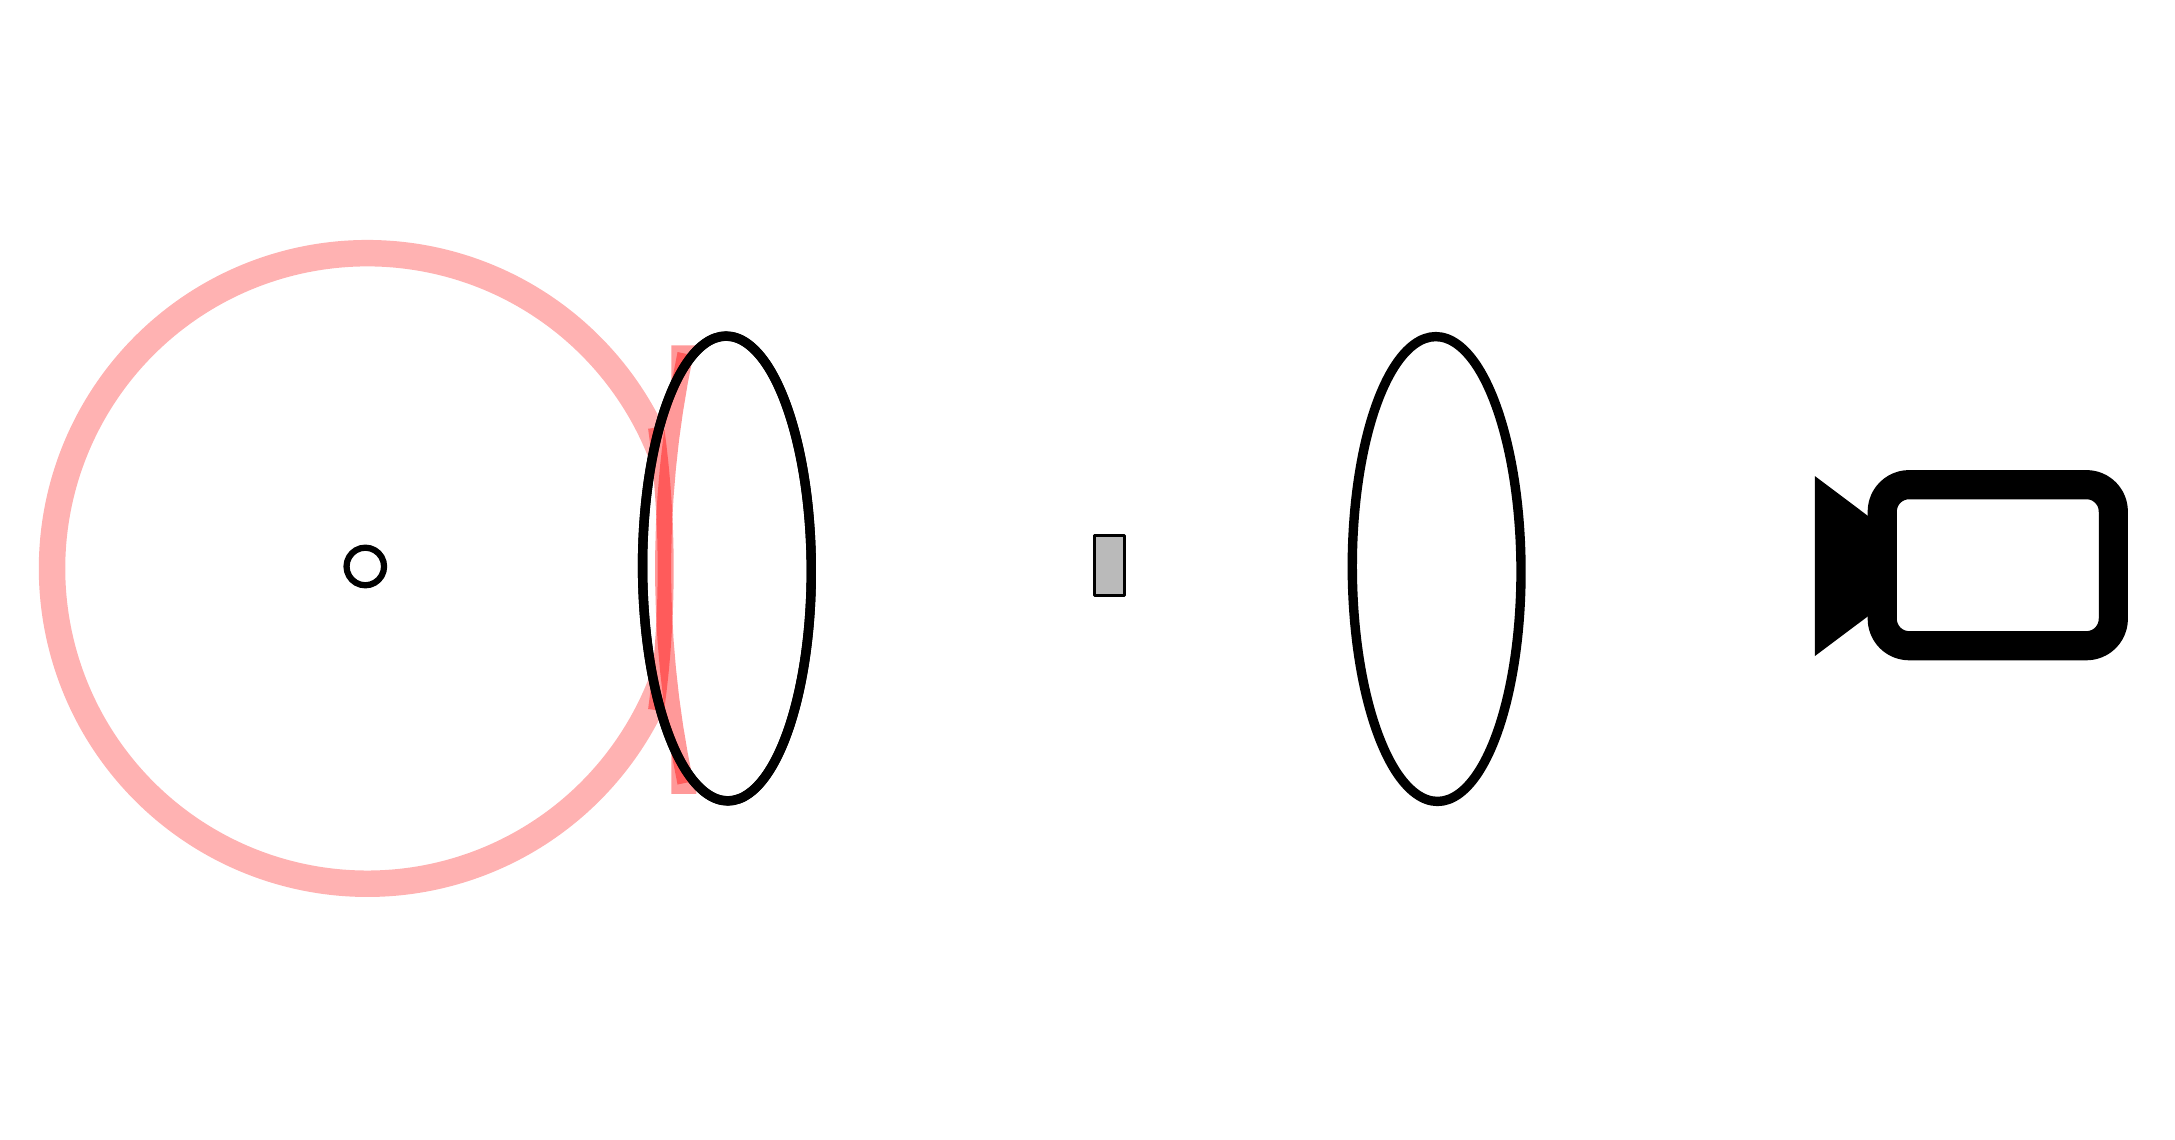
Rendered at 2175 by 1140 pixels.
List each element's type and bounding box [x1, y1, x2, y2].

text_box [671, 755, 688, 785]
text_box [1814, 476, 1875, 657]
text_box [648, 341, 806, 796]
text_box [1882, 484, 2114, 646]
text_box [38, 239, 658, 897]
text_box [1094, 535, 1125, 596]
text_box [1352, 336, 1522, 802]
text_box [672, 352, 687, 377]
